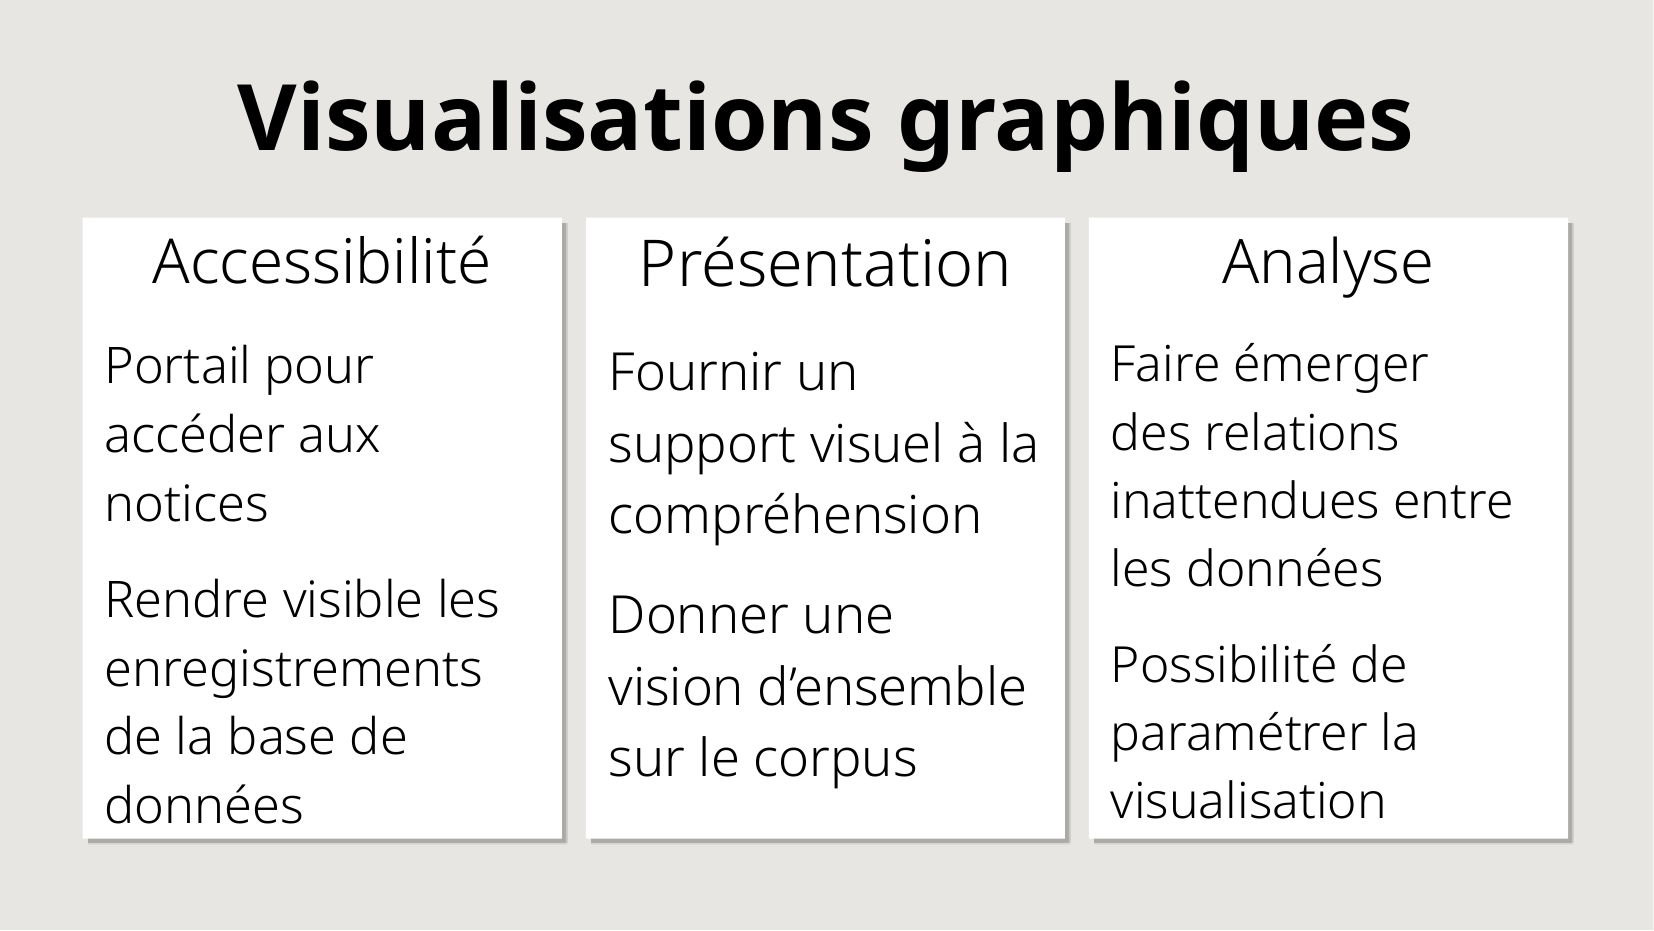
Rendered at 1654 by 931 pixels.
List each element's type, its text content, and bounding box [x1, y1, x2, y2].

title Visualisations graphiques [82, 37, 1571, 193]
list Analyse Faire émerger des relations inattendues entre les données Possibilité de paramétrer la visualisation [1088, 217, 1569, 839]
list Accessibilité Portail pour accéder aux notices Rendre visible les enregistrements de la base de données [82, 217, 562, 839]
list Présentation Fournir un support visuel à la compréhension Donner une vision d’ensemble sur le corpus [585, 217, 1065, 839]
